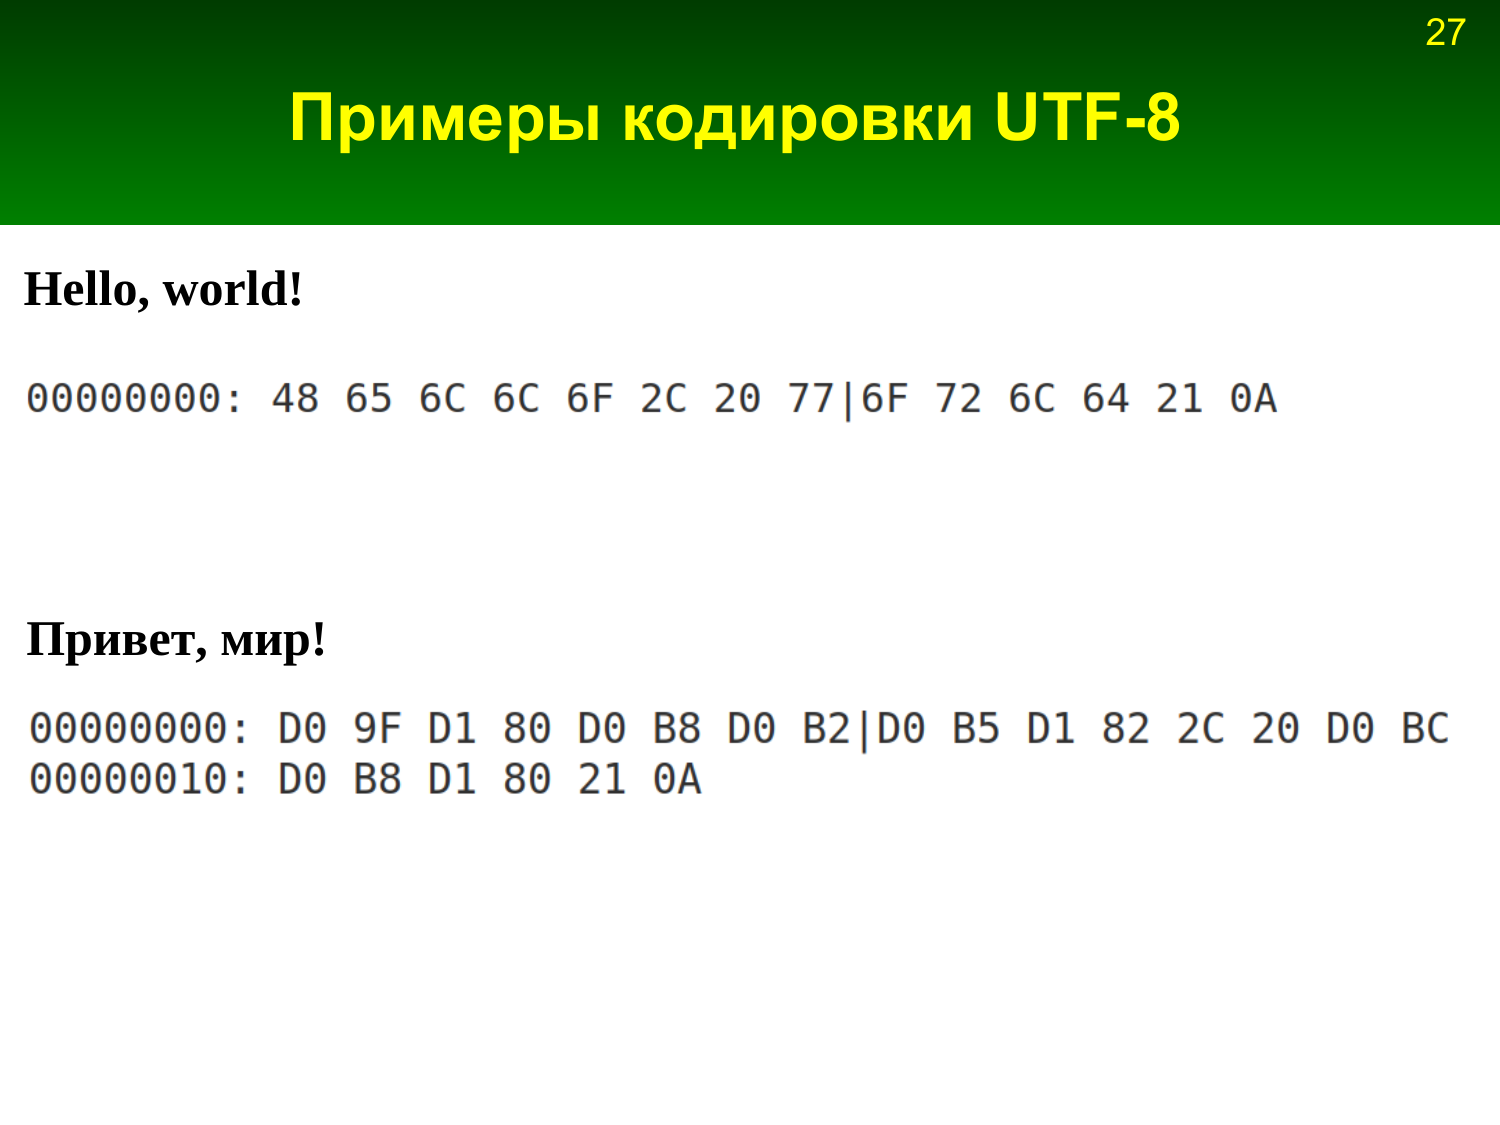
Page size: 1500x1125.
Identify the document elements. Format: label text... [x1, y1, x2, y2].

text_box Привет, мир! [26, 598, 343, 674]
picture [23, 708, 1477, 805]
title Примеры кодировки UTF-8 [47, 11, 1426, 215]
text_box Hello, world! [23, 248, 320, 323]
picture [23, 374, 1489, 425]
